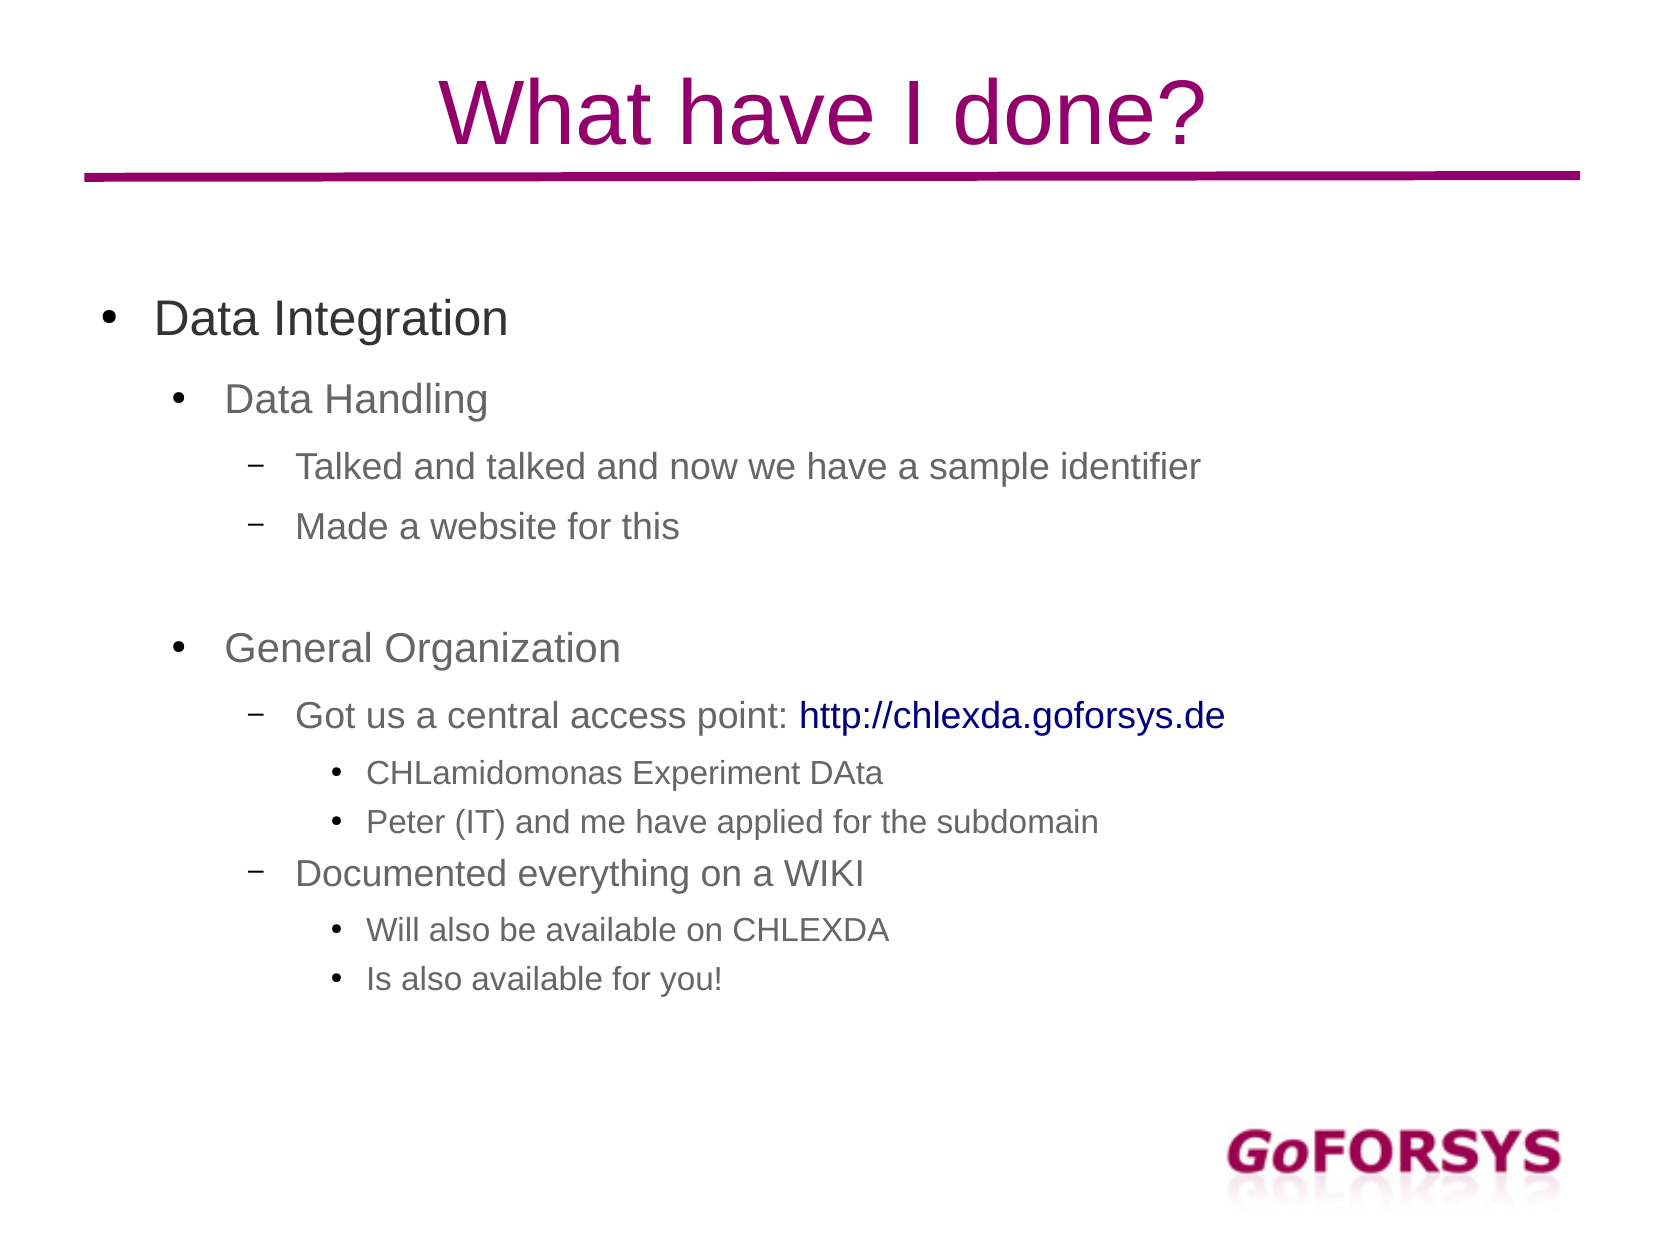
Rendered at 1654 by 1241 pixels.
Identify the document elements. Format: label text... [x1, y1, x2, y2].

picture [1211, 1115, 1574, 1241]
title What have I done? [75, 56, 1571, 170]
list Data Integration Data Handling Talked and talked and now we have a sample identifier Made a website for this General Organization Got us a central access point: http://chlexda.goforsys.de CHLamidomonas Experiment DAta Peter (IT) and me have applied for the subdomain Documented everything on a WIKI Will also be available on CHLEXDA Is also available for you! [82, 290, 1571, 1094]
